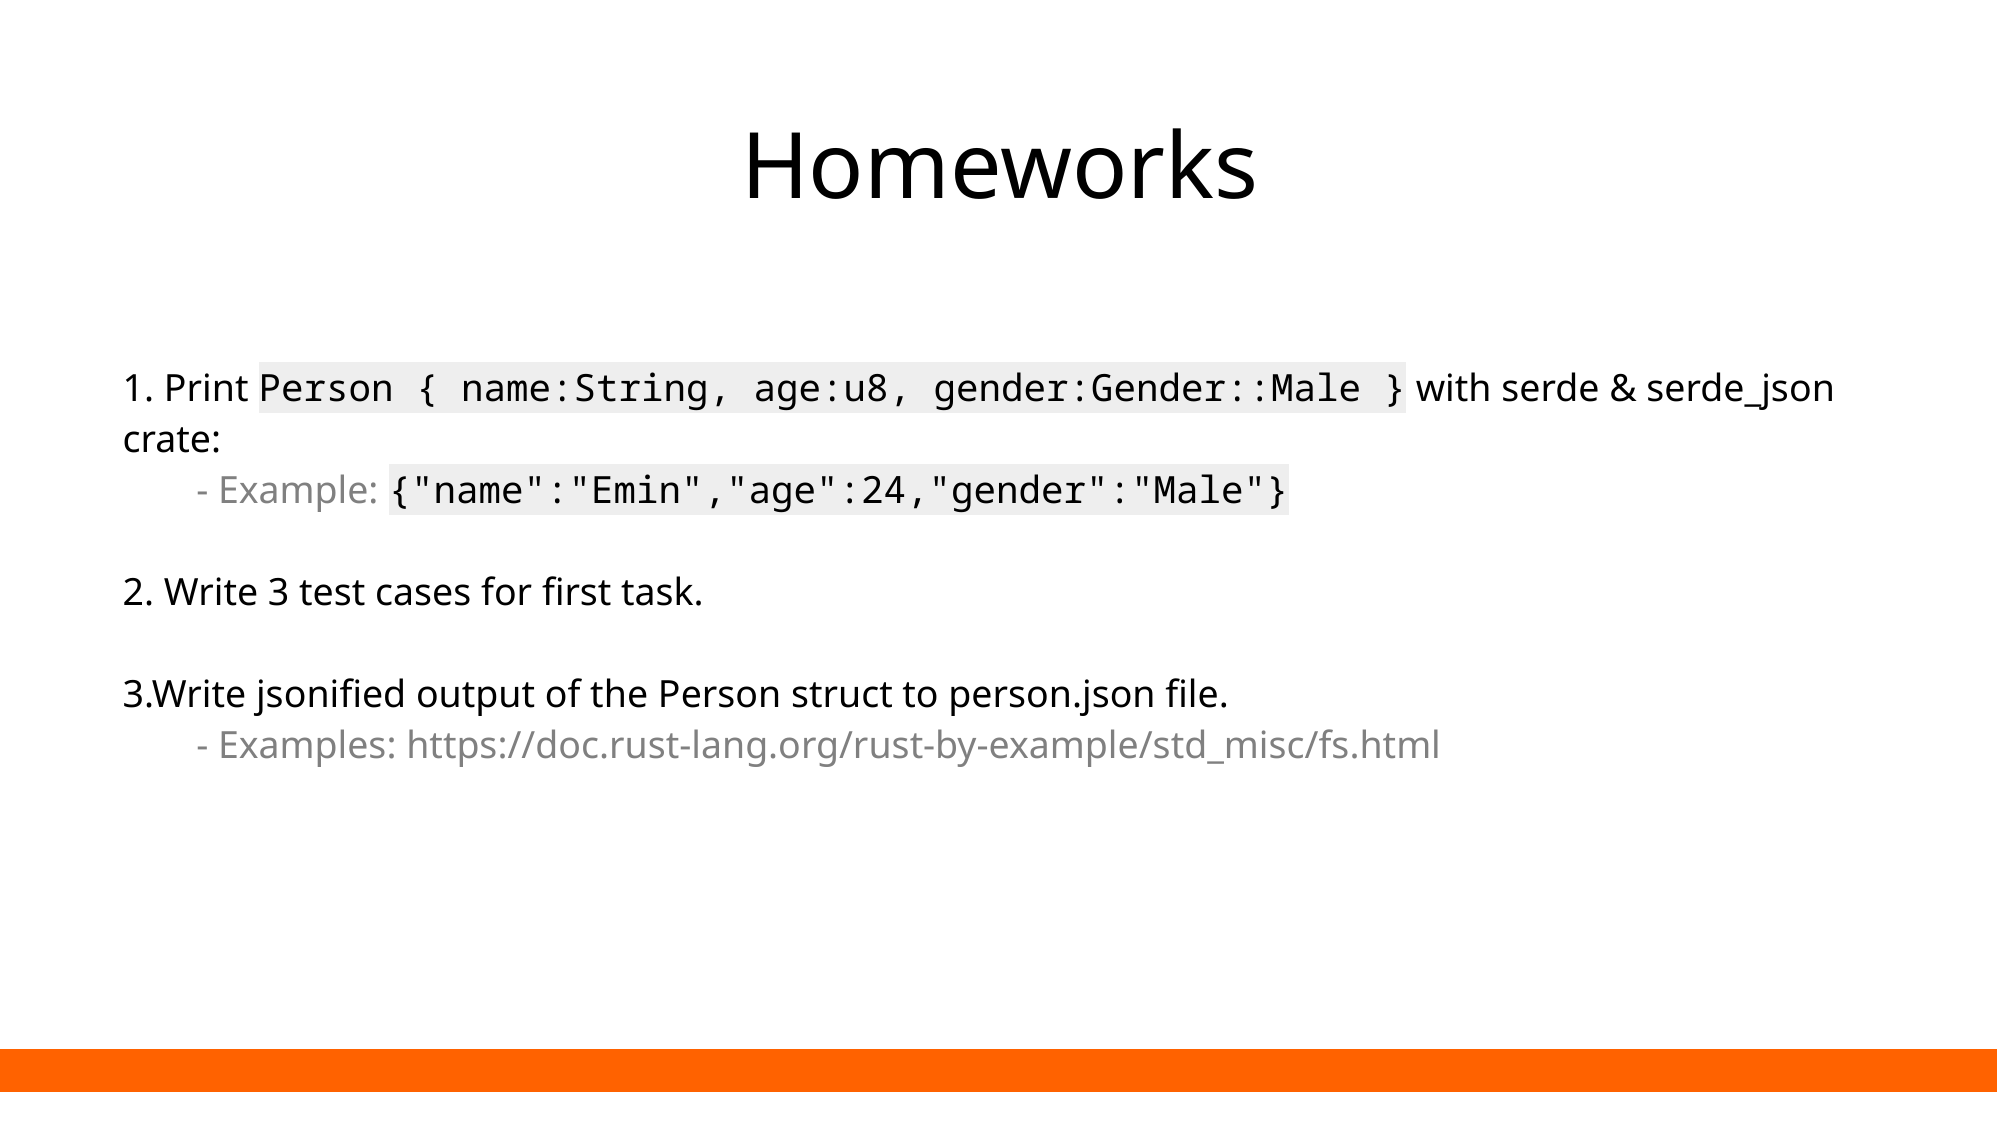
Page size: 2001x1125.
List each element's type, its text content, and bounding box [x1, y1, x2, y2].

title Homeworks [137, 59, 1863, 278]
text_box [0, 1049, 1997, 1092]
text_box 1. Print Person { name:String, age:u8, gender:Gender::Male } with serde & serde_json crate: - Example: {"name":"Emin","age":24,"gender":"Male"} 2. Write 3 test cases for first task. 3.Write jsonified output of the Person struct to person.json file. - Examples: https://doc.rust-lang.org/rust-by-example/std_misc/fs.html [107, 354, 1893, 790]
